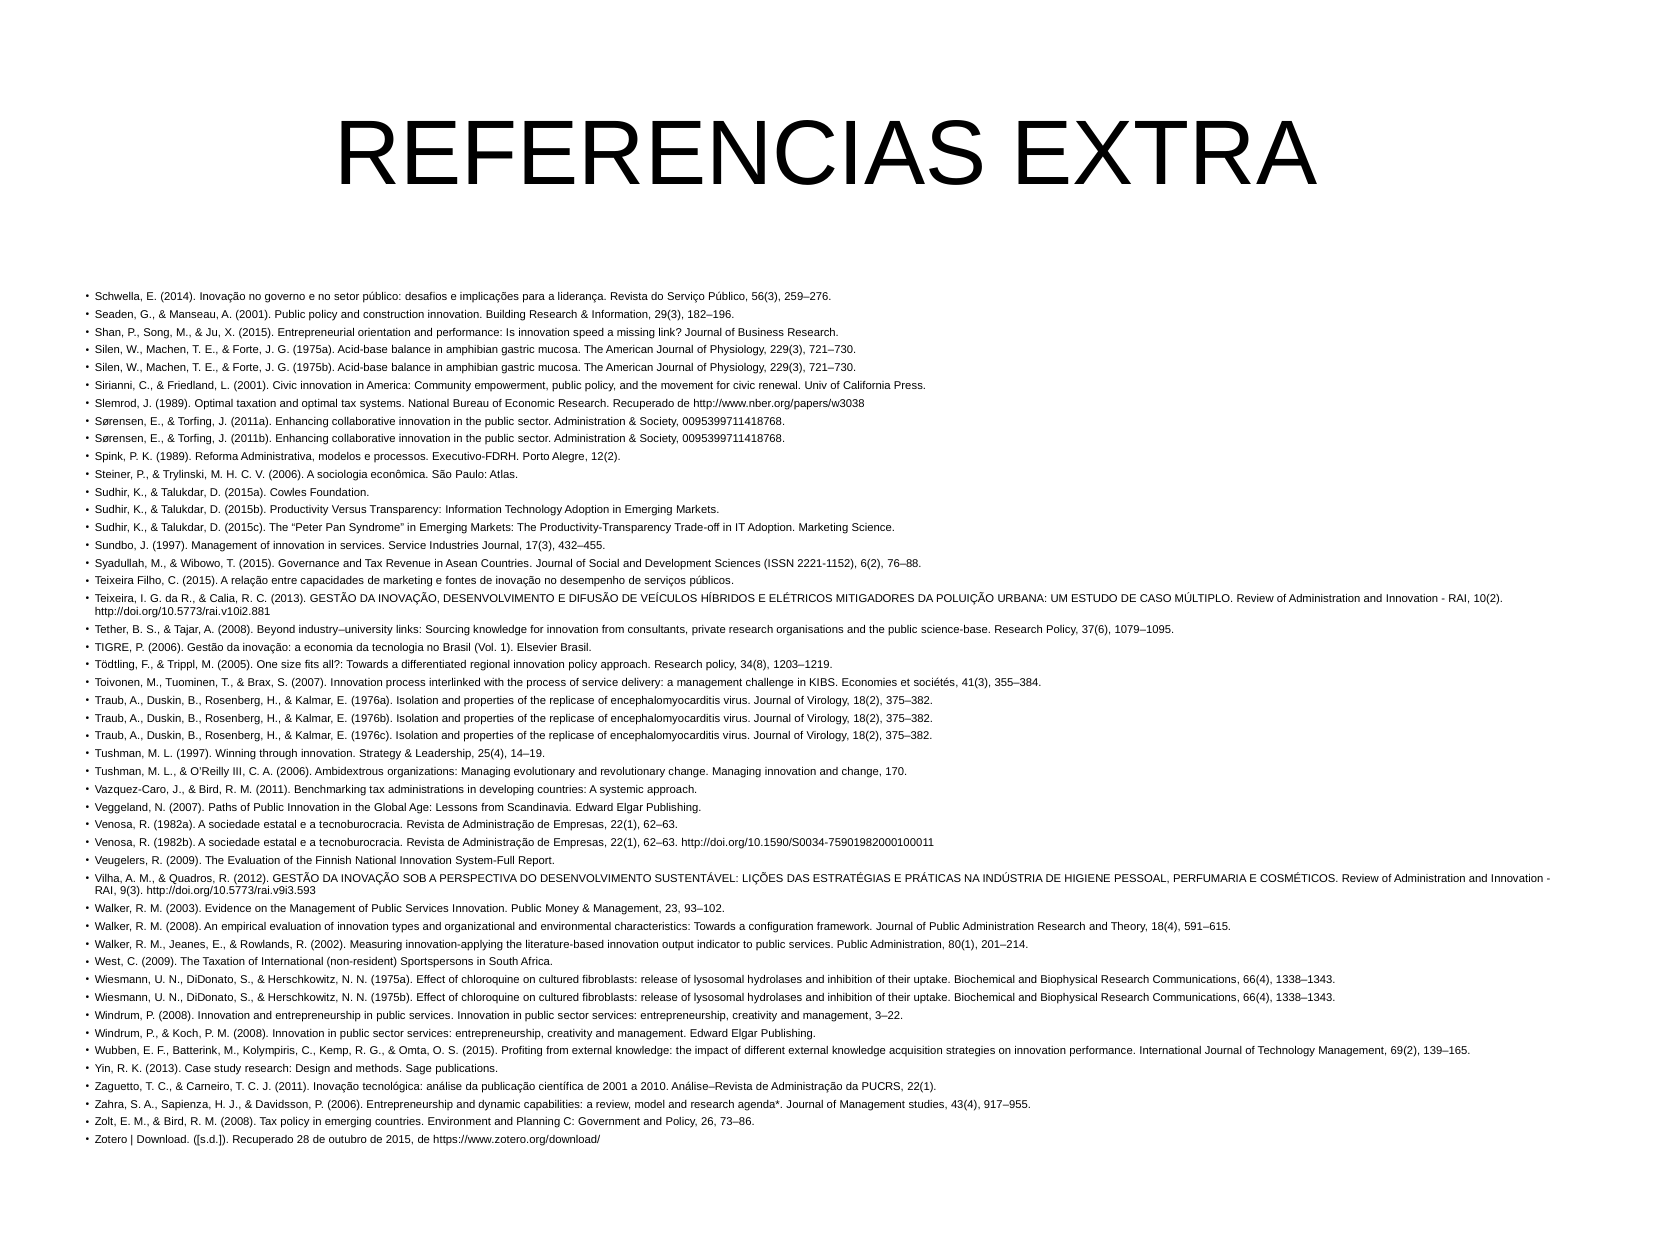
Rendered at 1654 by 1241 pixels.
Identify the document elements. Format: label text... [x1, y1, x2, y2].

title REFERENCIAS EXTRA [82, 49, 1571, 257]
list Schwella, E. (2014). Inovação no governo e no setor público: desafios e implicações para a liderança. Revista do Serviço Público, 56(3), 259–276. Seaden, G., & Manseau, A. (2001). Public policy and construction innovation. Building Research & Information, 29(3), 182–196. Shan, P., Song, M., & Ju, X. (2015). Entrepreneurial orientation and performance: Is innovation speed a missing link? Journal of Business Research. Silen, W., Machen, T. E., & Forte, J. G. (1975a). Acid-base balance in amphibian gastric mucosa. The American Journal of Physiology, 229(3), 721–730. Silen, W., Machen, T. E., & Forte, J. G. (1975b). Acid-base balance in amphibian gastric mucosa. The American Journal of Physiology, 229(3), 721–730. Sirianni, C., & Friedland, L. (2001). Civic innovation in America: Community empowerment, public policy, and the movement for civic renewal. Univ of California Press. Slemrod, J. (1989). Optimal taxation and optimal tax systems. National Bureau of Economic Research. Recuperado de http://www.nber.org/papers/w3038 Sørensen, E., & Torfing, J. (2011a). Enhancing collaborative innovation in the public sector. Administration & Society, 0095399711418768. Sørensen, E., & Torfing, J. (2011b). Enhancing collaborative innovation in the public sector. Administration & Society, 0095399711418768. Spink, P. K. (1989). Reforma Administrativa, modelos e processos. Executivo-FDRH. Porto Alegre, 12(2). Steiner, P., & Trylinski, M. H. C. V. (2006). A sociologia econômica. São Paulo: Atlas. Sudhir, K., & Talukdar, D. (2015a). Cowles Foundation. Sudhir, K., & Talukdar, D. (2015b). Productivity Versus Transparency: Information Technology Adoption in Emerging Markets. Sudhir, K., & Talukdar, D. (2015c). The “Peter Pan Syndrome” in Emerging Markets: The Productivity-Transparency Trade-off in IT Adoption. Marketing Science. Sundbo, J. (1997). Management of innovation in services. Service Industries Journal, 17(3), 432–455. Syadullah, M., & Wibowo, T. (2015). Governance and Tax Revenue in Asean Countries. Journal of Social and Development Sciences (ISSN 2221-1152), 6(2), 76–88. Teixeira Filho, C. (2015). A relação entre capacidades de marketing e fontes de inovação no desempenho de serviços públicos. Teixeira, I. G. da R., & Calia, R. C. (2013). GESTÃO DA INOVAÇÃO, DESENVOLVIMENTO E DIFUSÃO DE VEÍCULOS HÍBRIDOS E ELÉTRICOS MITIGADORES DA POLUIÇÃO URBANA: UM ESTUDO DE CASO MÚLTIPLO. Review of Administration and Innovation - RAI, 10(2). http://doi.org/10.5773/rai.v10i2.881 Tether, B. S., & Tajar, A. (2008). Beyond industry–university links: Sourcing knowledge for innovation from consultants, private research organisations and the public science-base. Research Policy, 37(6), 1079–1095. TIGRE, P. (2006). Gestão da inovação: a economia da tecnologia no Brasil (Vol. 1). Elsevier Brasil. Tödtling, F., & Trippl, M. (2005). One size fits all?: Towards a differentiated regional innovation policy approach. Research policy, 34(8), 1203–1219. Toivonen, M., Tuominen, T., & Brax, S. (2007). Innovation process interlinked with the process of service delivery: a management challenge in KIBS. Economies et sociétés, 41(3), 355–384. Traub, A., Duskin, B., Rosenberg, H., & Kalmar, E. (1976a). Isolation and properties of the replicase of encephalomyocarditis virus. Journal of Virology, 18(2), 375–382. Traub, A., Duskin, B., Rosenberg, H., & Kalmar, E. (1976b). Isolation and properties of the replicase of encephalomyocarditis virus. Journal of Virology, 18(2), 375–382. Traub, A., Duskin, B., Rosenberg, H., & Kalmar, E. (1976c). Isolation and properties of the replicase of encephalomyocarditis virus. Journal of Virology, 18(2), 375–382. Tushman, M. L. (1997). Winning through innovation. Strategy & Leadership, 25(4), 14–19. Tushman, M. L., & O’Reilly III, C. A. (2006). Ambidextrous organizations: Managing evolutionary and revolutionary change. Managing innovation and change, 170. Vazquez-Caro, J., & Bird, R. M. (2011). Benchmarking tax administrations in developing countries: A systemic approach. Veggeland, N. (2007). Paths of Public Innovation in the Global Age: Lessons from Scandinavia. Edward Elgar Publishing. Venosa, R. (1982a). A sociedade estatal e a tecnoburocracia. Revista de Administração de Empresas, 22(1), 62–63. Venosa, R. (1982b). A sociedade estatal e a tecnoburocracia. Revista de Administração de Empresas, 22(1), 62–63. http://doi.org/10.1590/S0034-75901982000100011 Veugelers, R. (2009). The Evaluation of the Finnish National Innovation System-Full Report. Vilha, A. M., & Quadros, R. (2012). GESTÃO DA INOVAÇÃO SOB A PERSPECTIVA DO DESENVOLVIMENTO SUSTENTÁVEL: LIÇÕES DAS ESTRATÉGIAS E PRÁTICAS NA INDÚSTRIA DE HIGIENE PESSOAL, PERFUMARIA E COSMÉTICOS. Review of Administration and Innovation - RAI, 9(3). http://doi.org/10.5773/rai.v9i3.593 Walker, R. M. (2003). Evidence on the Management of Public Services Innovation. Public Money & Management, 23, 93–102. Walker, R. M. (2008). An empirical evaluation of innovation types and organizational and environmental characteristics: Towards a configuration framework. Journal of Public Administration Research and Theory, 18(4), 591–615. Walker, R. M., Jeanes, E., & Rowlands, R. (2002). Measuring innovation-applying the literature-based innovation output indicator to public services. Public Administration, 80(1), 201–214. West, C. (2009). The Taxation of International (non-resident) Sportspersons in South Africa. Wiesmann, U. N., DiDonato, S., & Herschkowitz, N. N. (1975a). Effect of chloroquine on cultured fibroblasts: release of lysosomal hydrolases and inhibition of their uptake. Biochemical and Biophysical Research Communications, 66(4), 1338–1343. Wiesmann, U. N., DiDonato, S., & Herschkowitz, N. N. (1975b). Effect of chloroquine on cultured fibroblasts: release of lysosomal hydrolases and inhibition of their uptake. Biochemical and Biophysical Research Communications, 66(4), 1338–1343. Windrum, P. (2008). Innovation and entrepreneurship in public services. Innovation in public sector services: entrepreneurship, creativity and management, 3–22. Windrum, P., & Koch, P. M. (2008). Innovation in public sector services: entrepreneurship, creativity and management. Edward Elgar Publishing. Wubben, E. F., Batterink, M., Kolympiris, C., Kemp, R. G., & Omta, O. S. (2015). Profiting from external knowledge: the impact of different external knowledge acquisition strategies on innovation performance. International Journal of Technology Management, 69(2), 139–165. Yin, R. K. (2013). Case study research: Design and methods. Sage publications. Zaguetto, T. C., & Carneiro, T. C. J. (2011). Inovação tecnológica: análise da publicação científica de 2001 a 2010. Análise–Revista de Administração da PUCRS, 22(1). Zahra, S. A., Sapienza, H. J., & Davidsson, P. (2006). Entrepreneurship and dynamic capabilities: a review, model and research agenda*. Journal of Management studies, 43(4), 917–955. Zolt, E. M., & Bird, R. M. (2008). Tax policy in emerging countries. Environment and Planning C: Government and Policy, 26, 73–86. Zotero | Download. ([s.d.]). Recuperado 28 de outubro de 2015, de https://www.zotero.org/download/ [82, 290, 1571, 1170]
